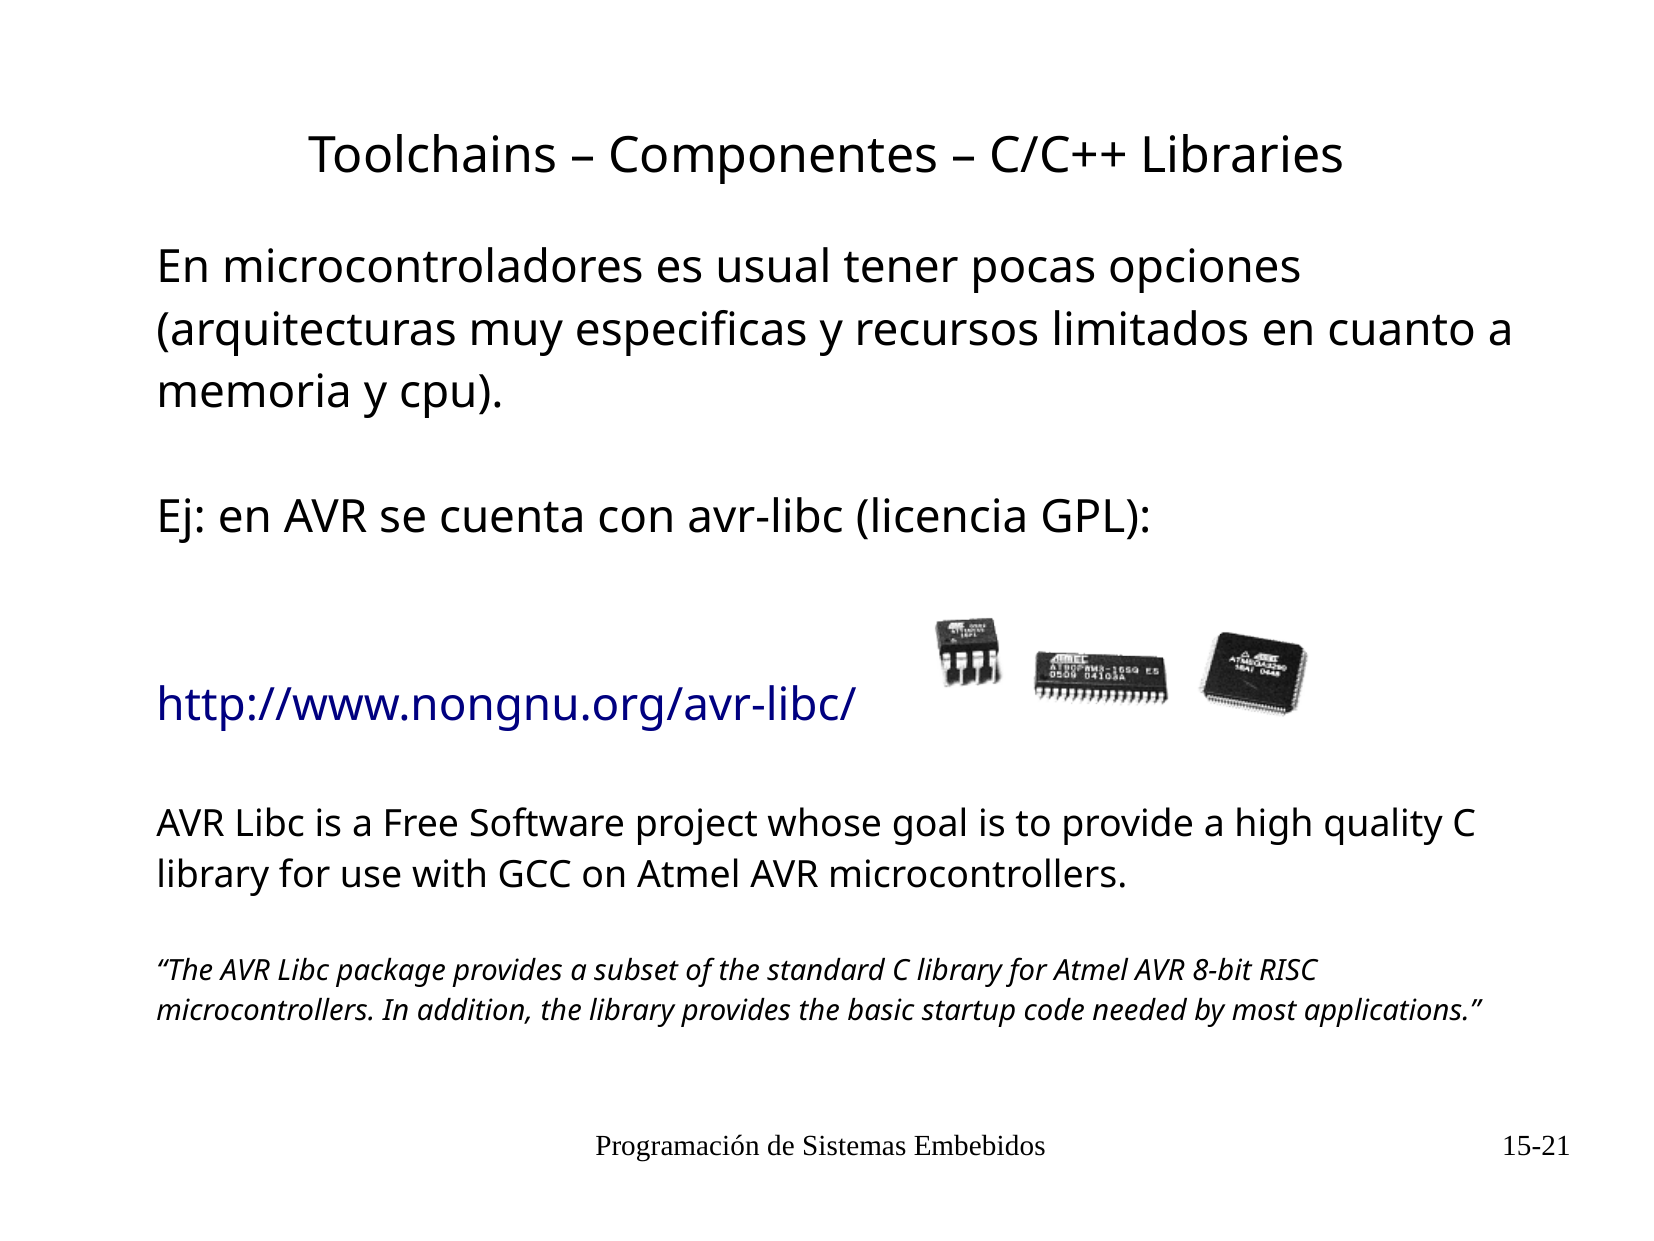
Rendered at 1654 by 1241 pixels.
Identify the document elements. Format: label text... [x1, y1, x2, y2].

title Toolchains – Componentes – C/C++ Libraries [82, 49, 1571, 257]
picture [921, 590, 1331, 739]
text_box En microcontroladores es usual tener pocas opciones (arquitecturas muy especificas y recursos limitados en cuanto a memoria y cpu). Ej: en AVR se cuenta con avr-libc (licencia GPL): http://www.nongnu.org/avr-libc/ AVR Libc is a Free Software project whose goal is to provide a high quality C library for use with GCC on Atmel AVR microcontrollers. “The AVR Libc package provides a subset of the standard C library for Atmel AVR 8-bit RISC microcontrollers. In addition, the library provides the basic startup code needed by most applications.” [141, 226, 1560, 1158]
